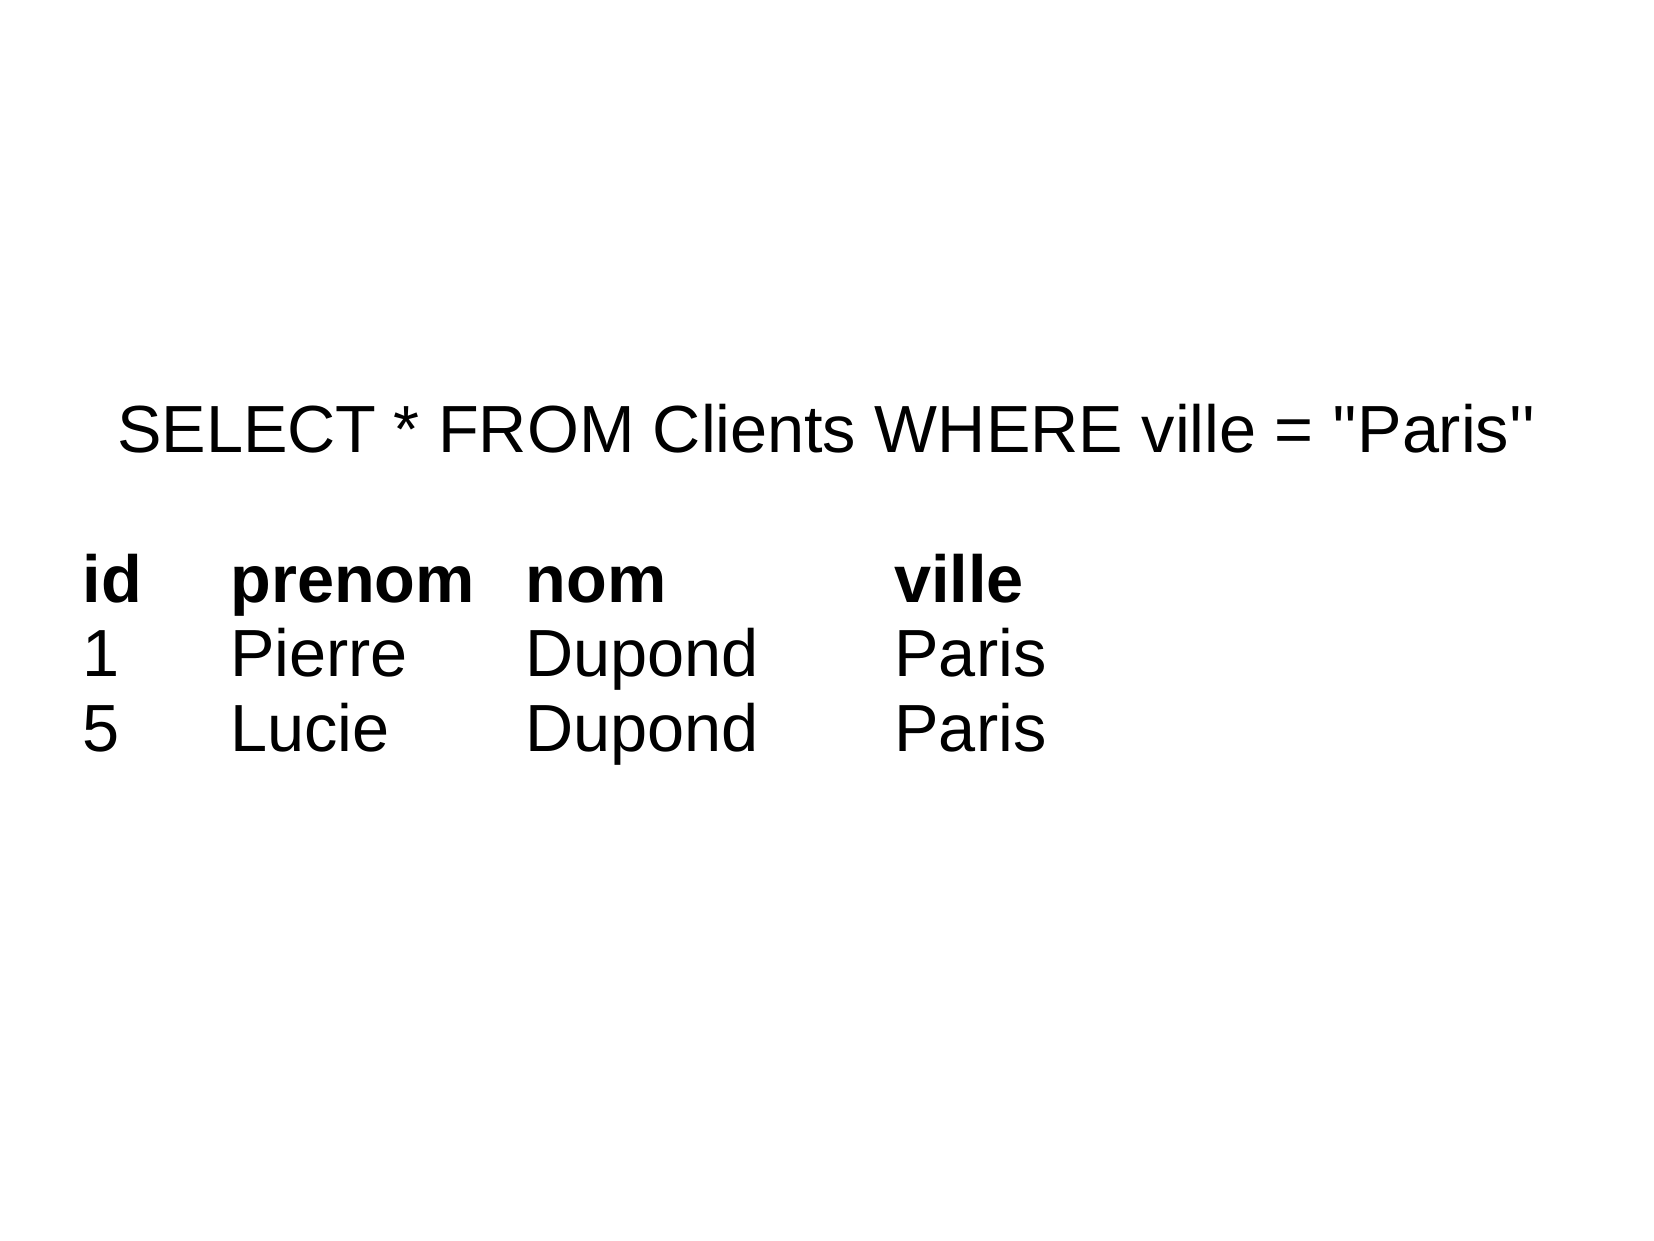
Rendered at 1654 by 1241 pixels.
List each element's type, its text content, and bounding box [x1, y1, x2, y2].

subtitle SELECT * FROM Clients WHERE ville = ''Paris'' id prenom nom ville 1 Pierre Dupond Paris 5 Lucie Dupond Paris [82, 49, 1571, 1109]
